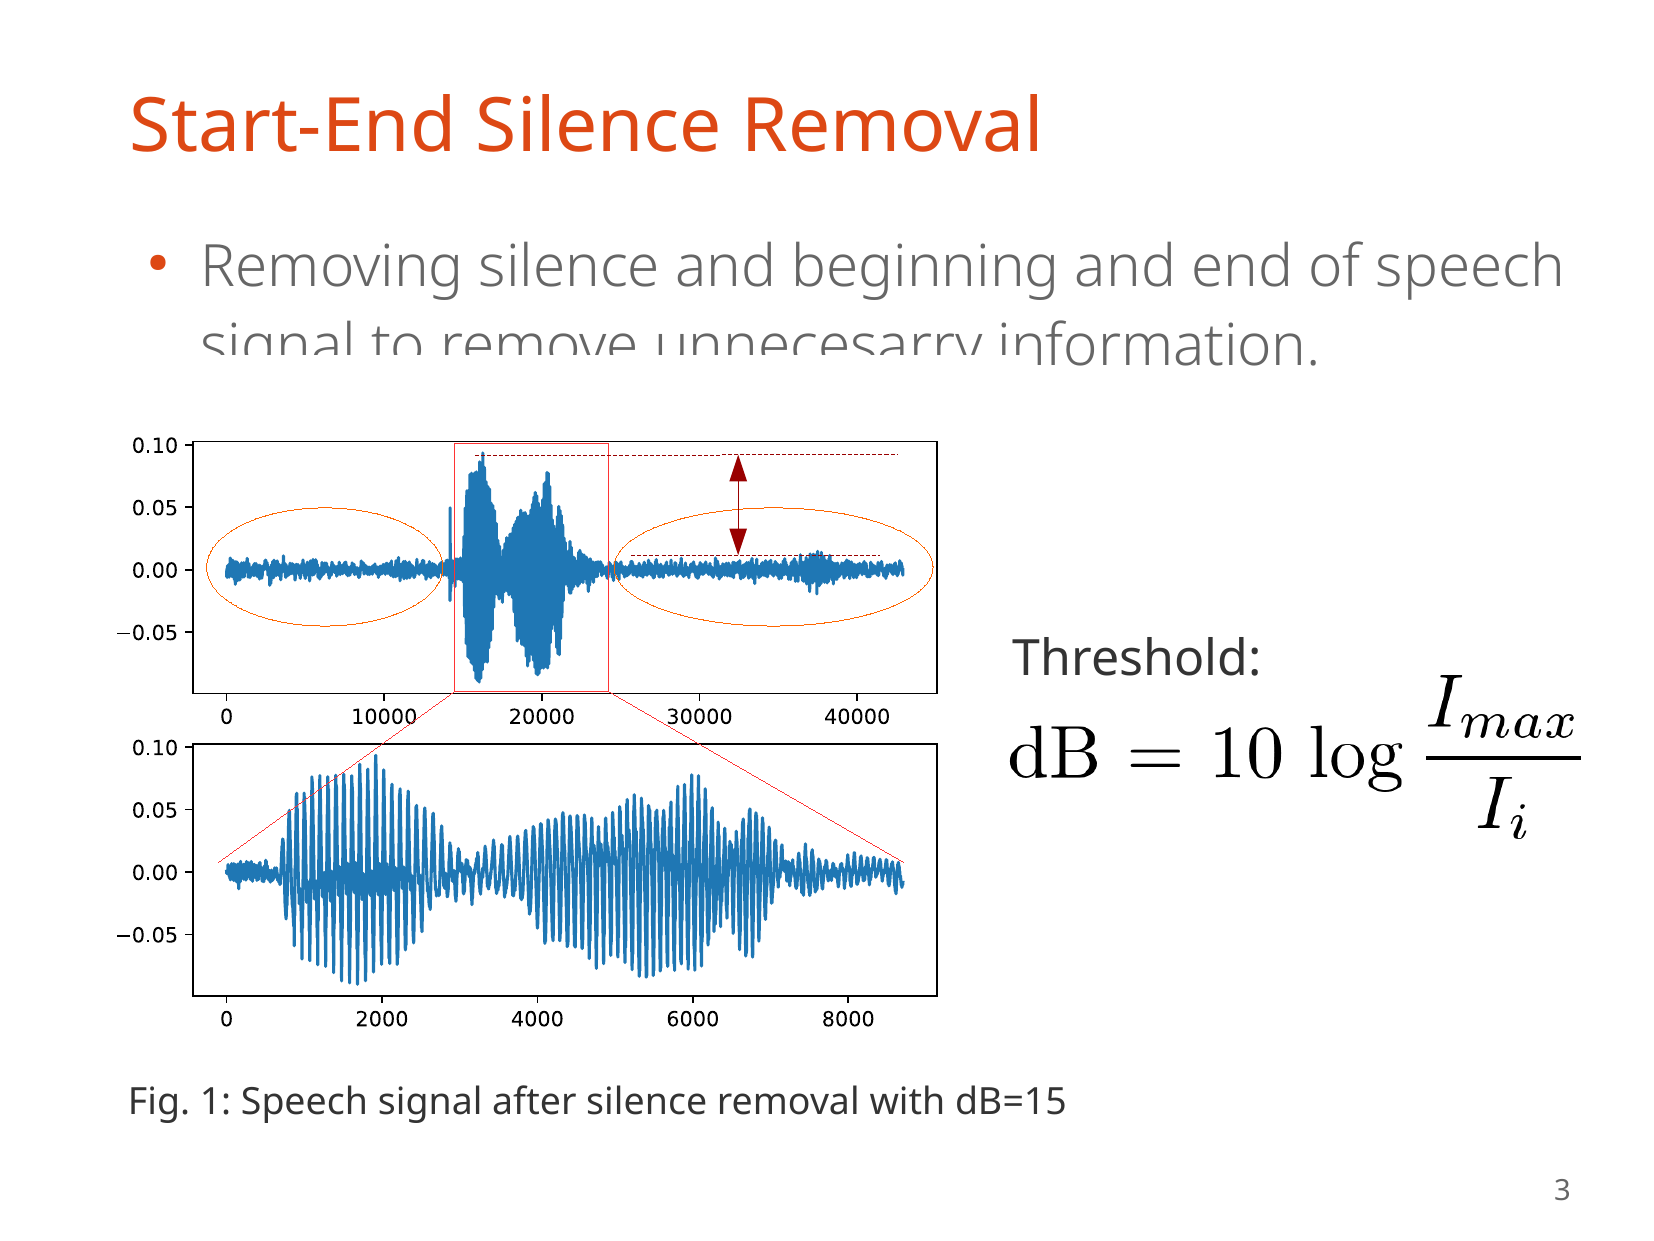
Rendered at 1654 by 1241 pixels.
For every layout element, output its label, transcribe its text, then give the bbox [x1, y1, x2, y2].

text_box Fig. 1: Speech signal after silence removal with dB=15 [113, 1066, 1051, 1124]
title Start-End Silence Removal [129, 59, 1583, 186]
text_box Threshold: [998, 614, 1268, 685]
picture [71, 354, 1581, 1076]
list Removing silence and beginning and end of speech signal to remove unnecesarry information. [129, 224, 1583, 1134]
